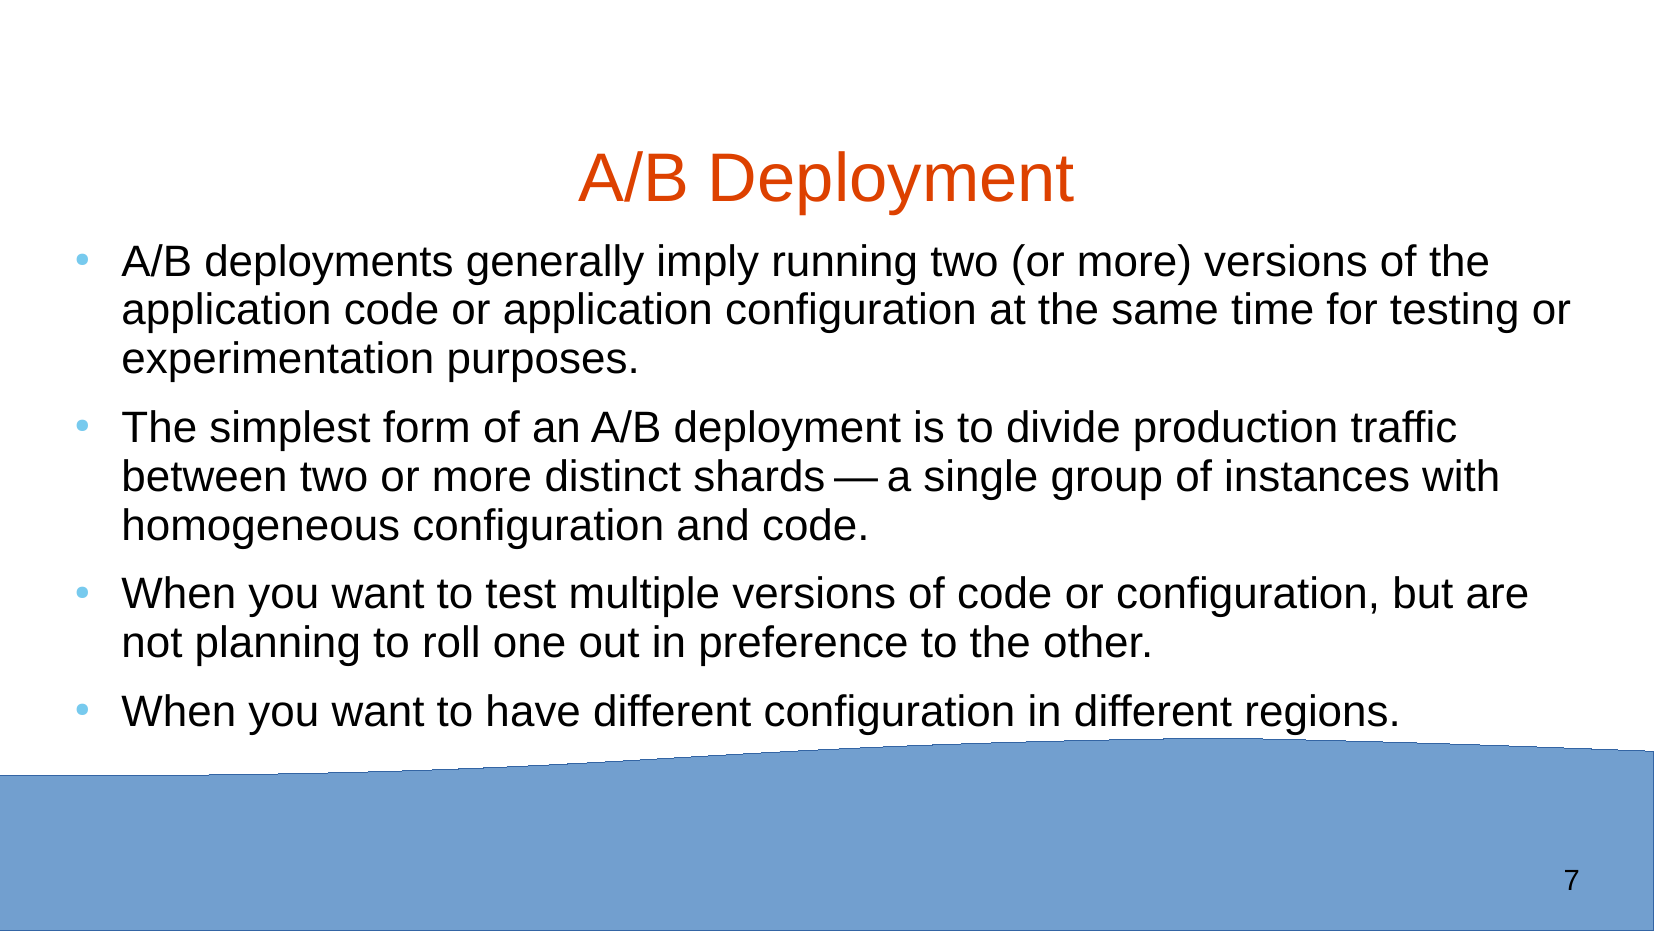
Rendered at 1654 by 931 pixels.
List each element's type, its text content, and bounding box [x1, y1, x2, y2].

title A/B Deployment [88, 88, 1565, 236]
list A/B deployments generally imply running two (or more) versions of the application code or application configuration at the same time for testing or experimentation purposes. The simplest form of an A/B deployment is to divide production traffic between two or more distinct shards — a single group of instances with homogeneous configuration and code. When you want to test multiple versions of code or configuration, but are not planning to roll one out in preference to the other. When you want to have different configuration in different regions. [59, 236, 1595, 739]
